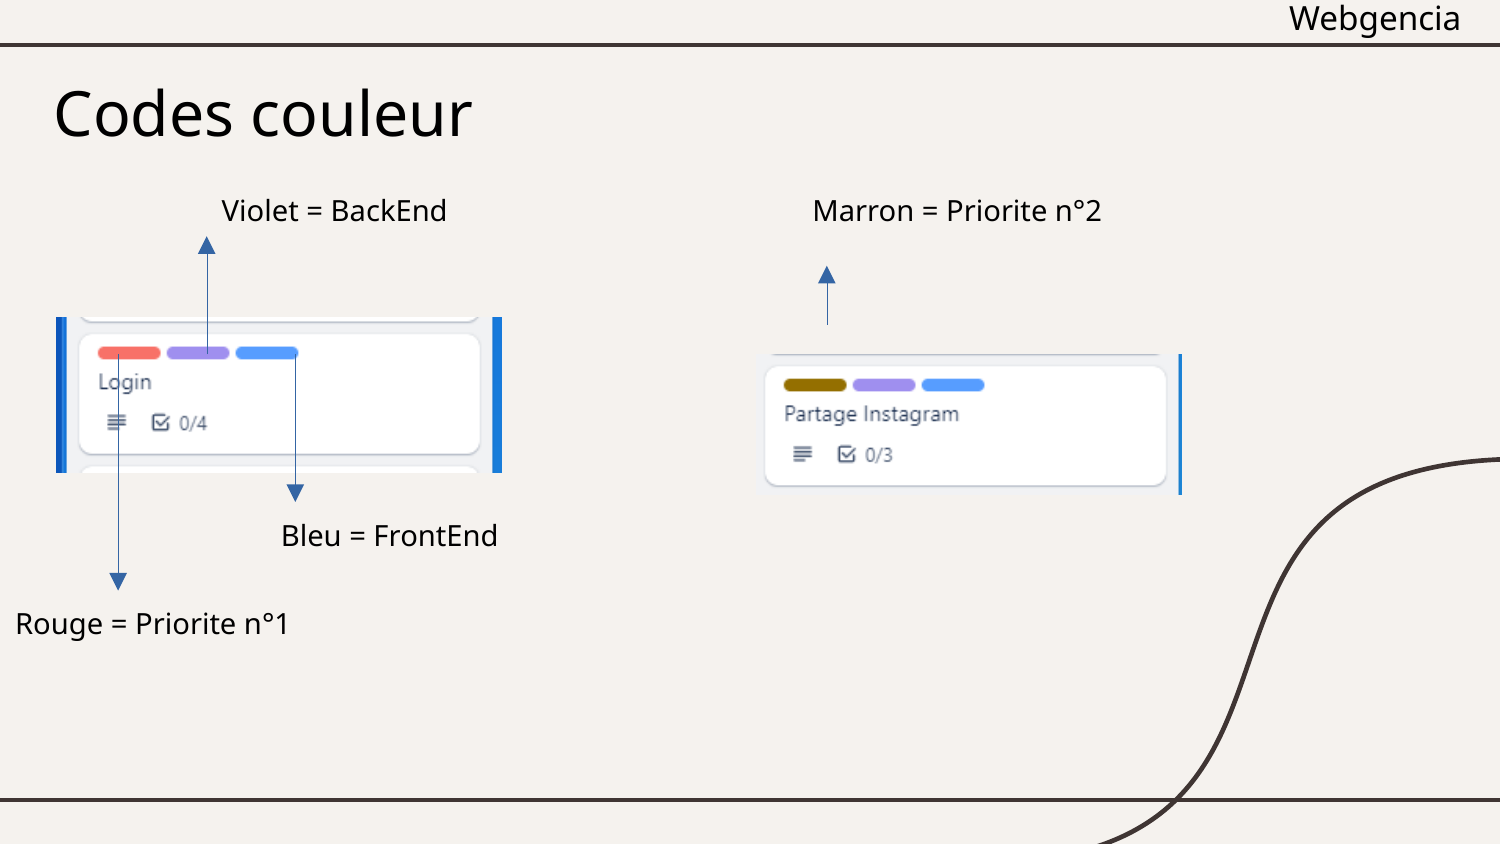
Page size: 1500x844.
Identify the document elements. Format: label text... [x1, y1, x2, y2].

text_box Marron = Priorite n°2 [797, 177, 1123, 237]
title Codes couleur [38, 59, 1034, 163]
picture [756, 354, 1182, 495]
text_box Webgencia [1250, 0, 1500, 42]
text_box Rouge = Priorite n°1 [0, 590, 325, 650]
text_box Bleu = FrontEnd [265, 501, 591, 562]
text_box Violet = BackEnd [206, 177, 532, 237]
picture [56, 317, 502, 473]
